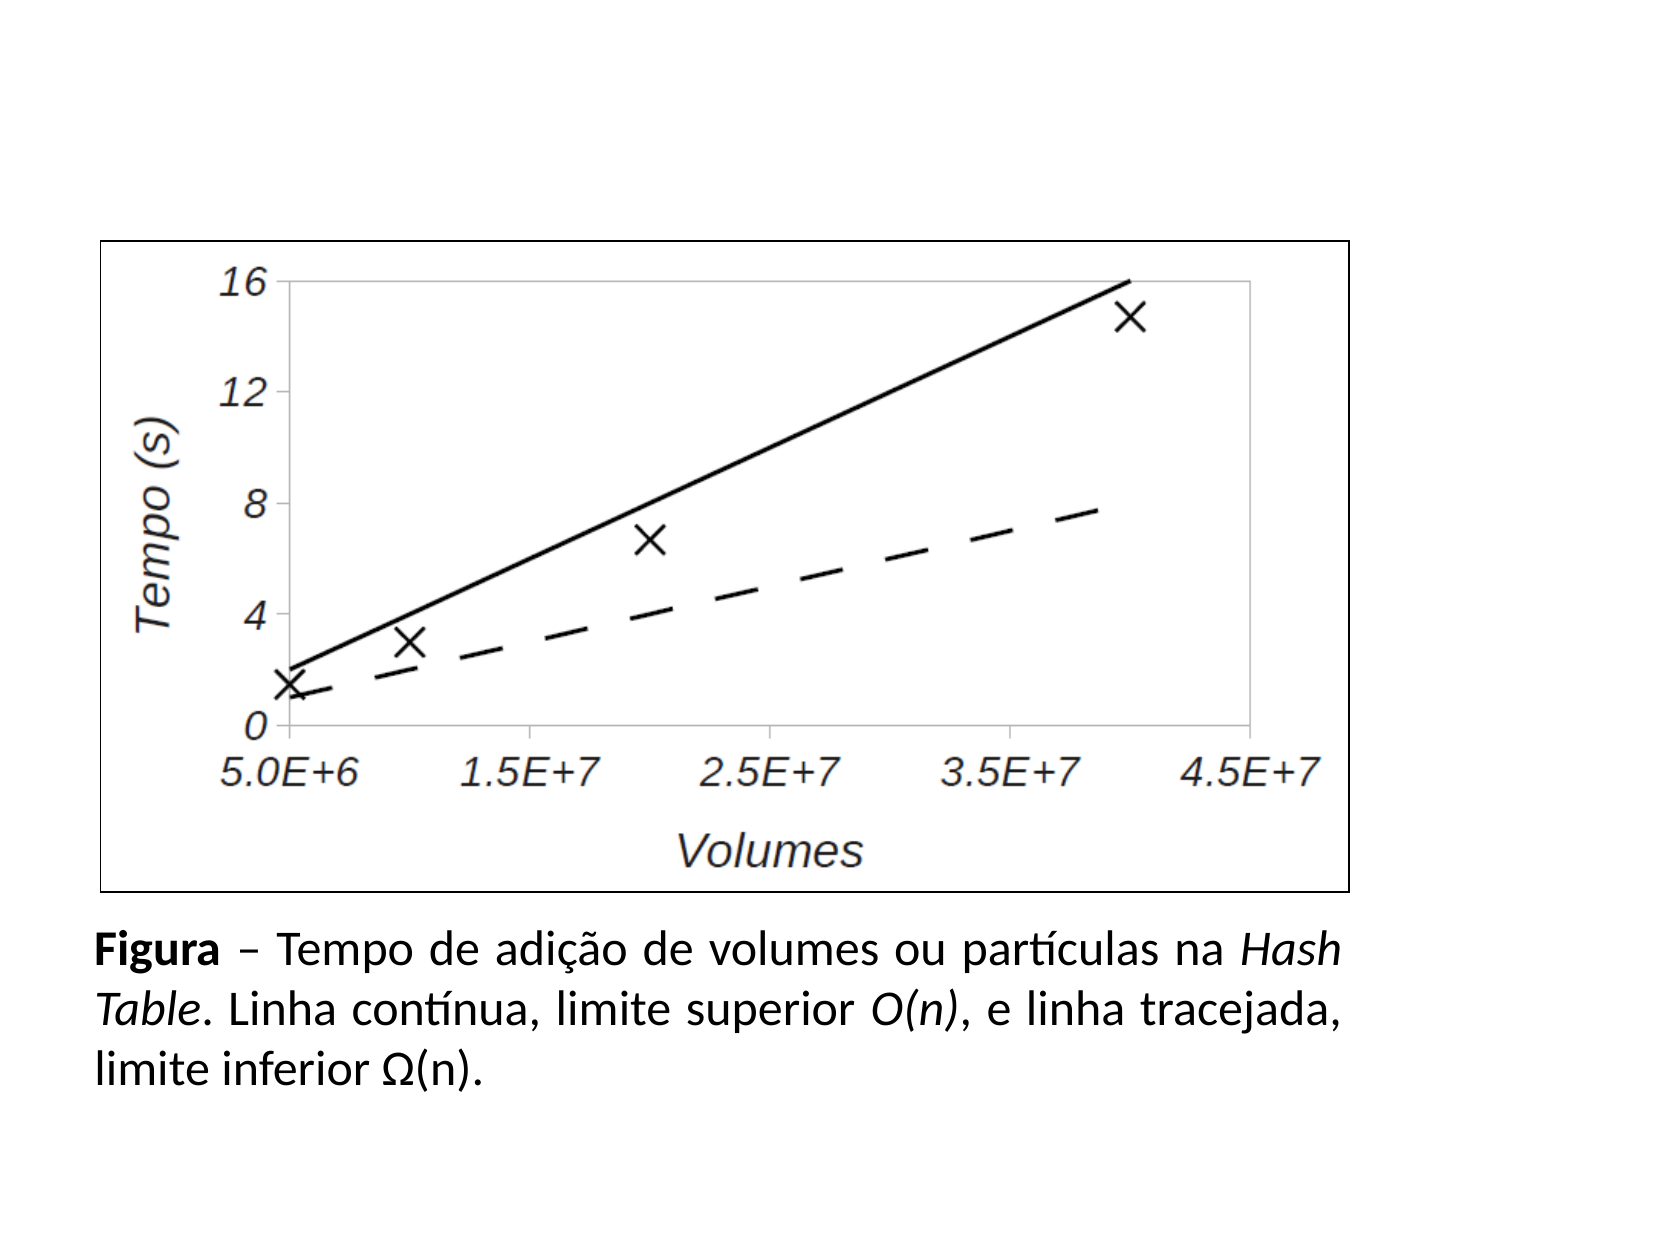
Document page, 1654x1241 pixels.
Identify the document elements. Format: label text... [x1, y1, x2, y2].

text_box Figura – Tempo de adição de volumes ou partículas na Hash Table. Linha contínua, limite superior O(n), e linha tracejada, limite inferior Ω(n). [79, 907, 1357, 1103]
picture [101, 241, 1349, 892]
